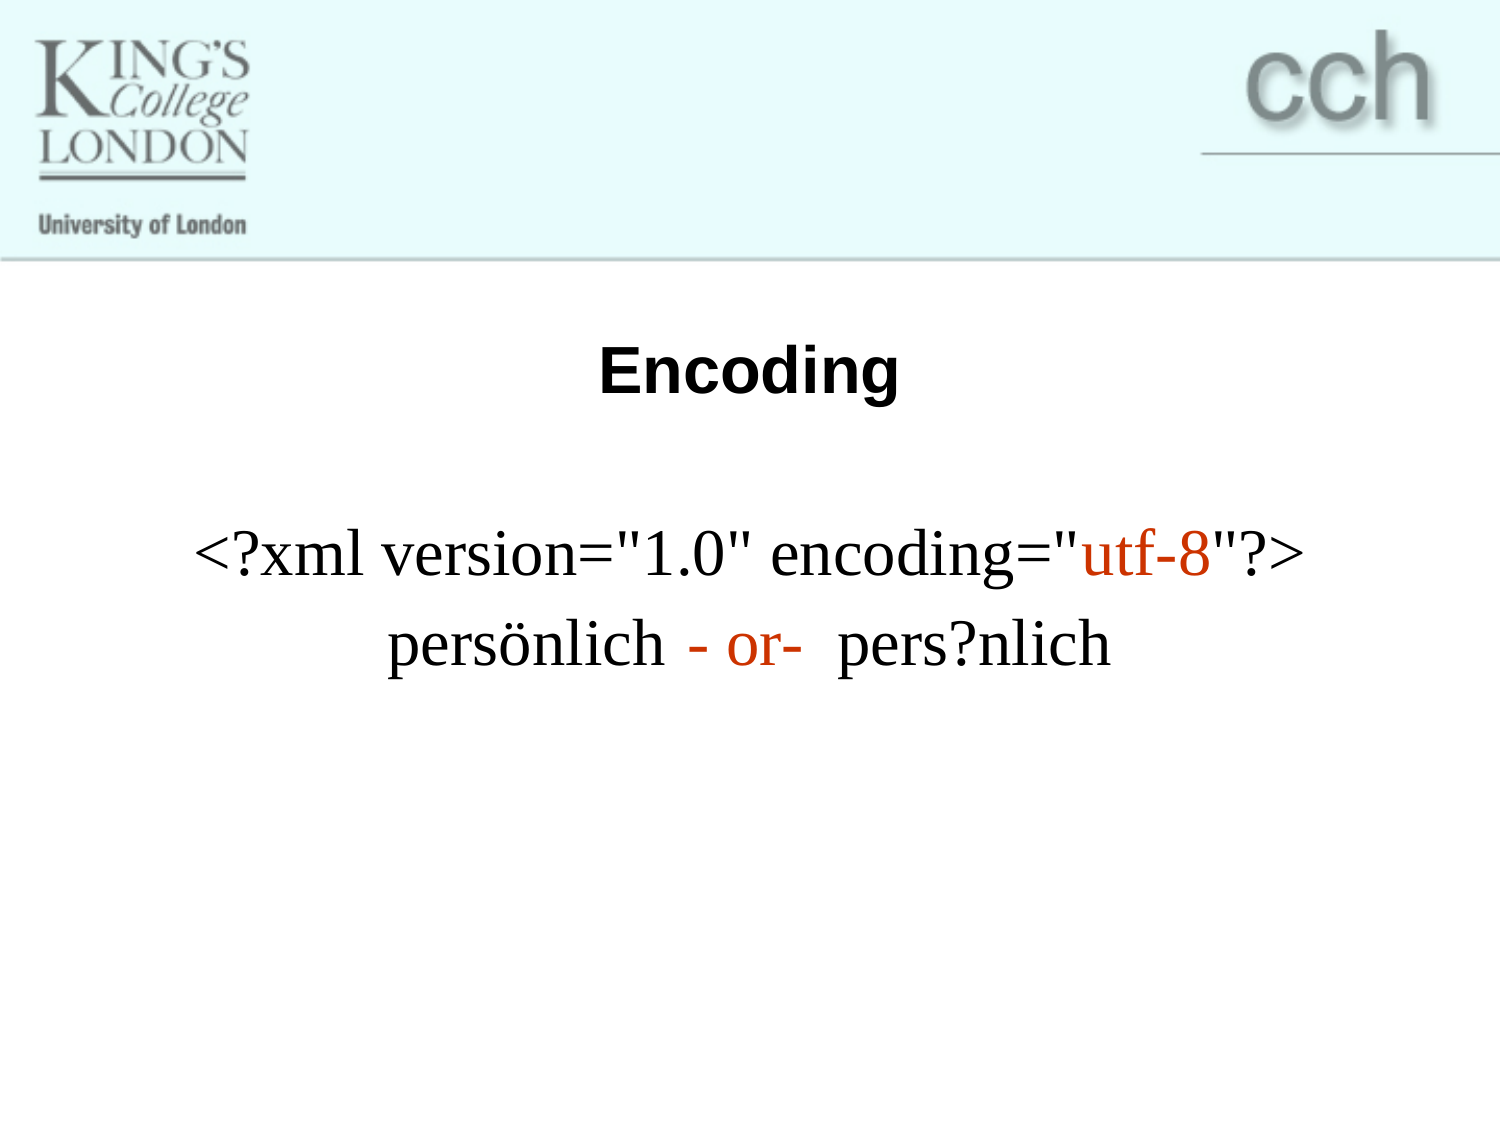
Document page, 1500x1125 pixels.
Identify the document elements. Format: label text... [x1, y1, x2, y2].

picture [0, 0, 1500, 1125]
list Encoding <?xml version="1.0" encoding="utf-8"?> persönlich - or- pers?nlich [112, 324, 1388, 1001]
